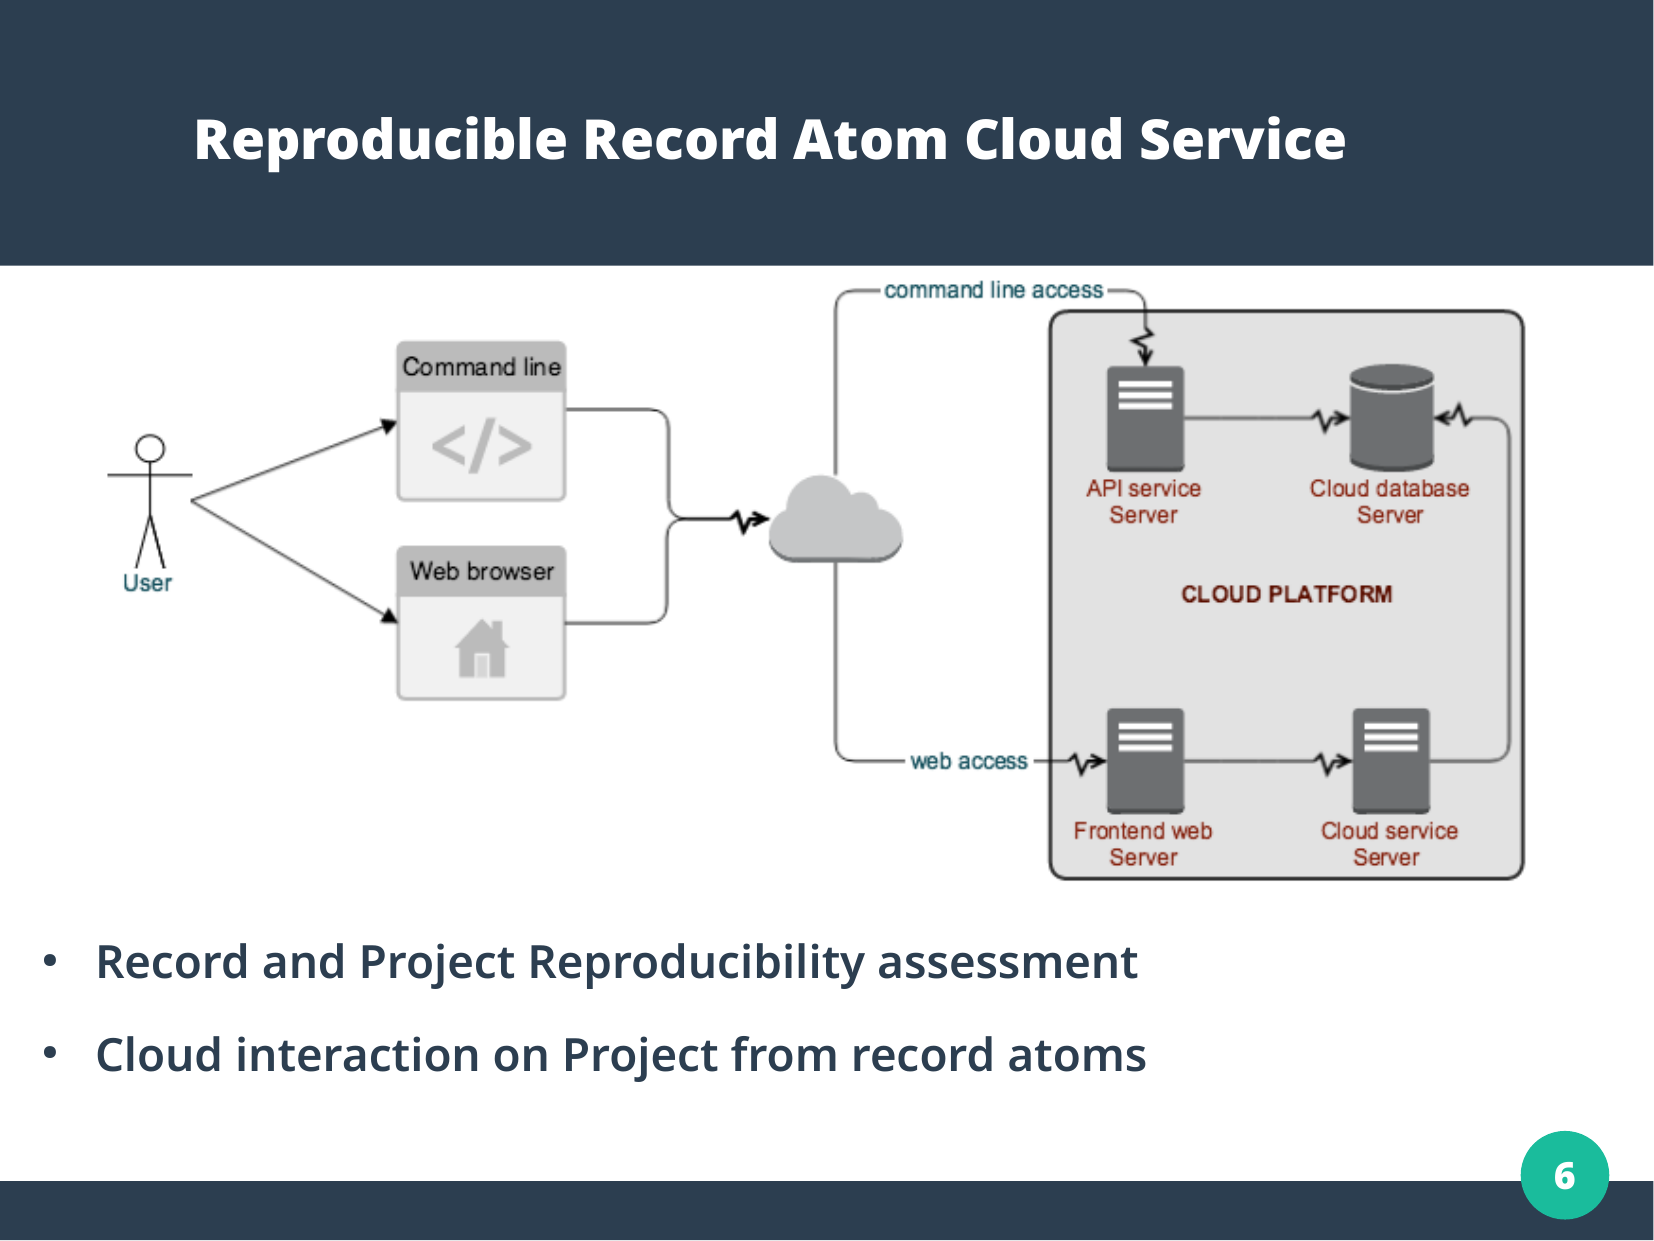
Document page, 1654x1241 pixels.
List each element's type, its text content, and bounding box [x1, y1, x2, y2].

picture [89, 268, 1571, 917]
title Reproducible Record Atom Cloud Service [194, 60, 1486, 218]
list Record and Project Reproducibility assessment Cloud interaction on Project from record atoms [24, 930, 1636, 1158]
